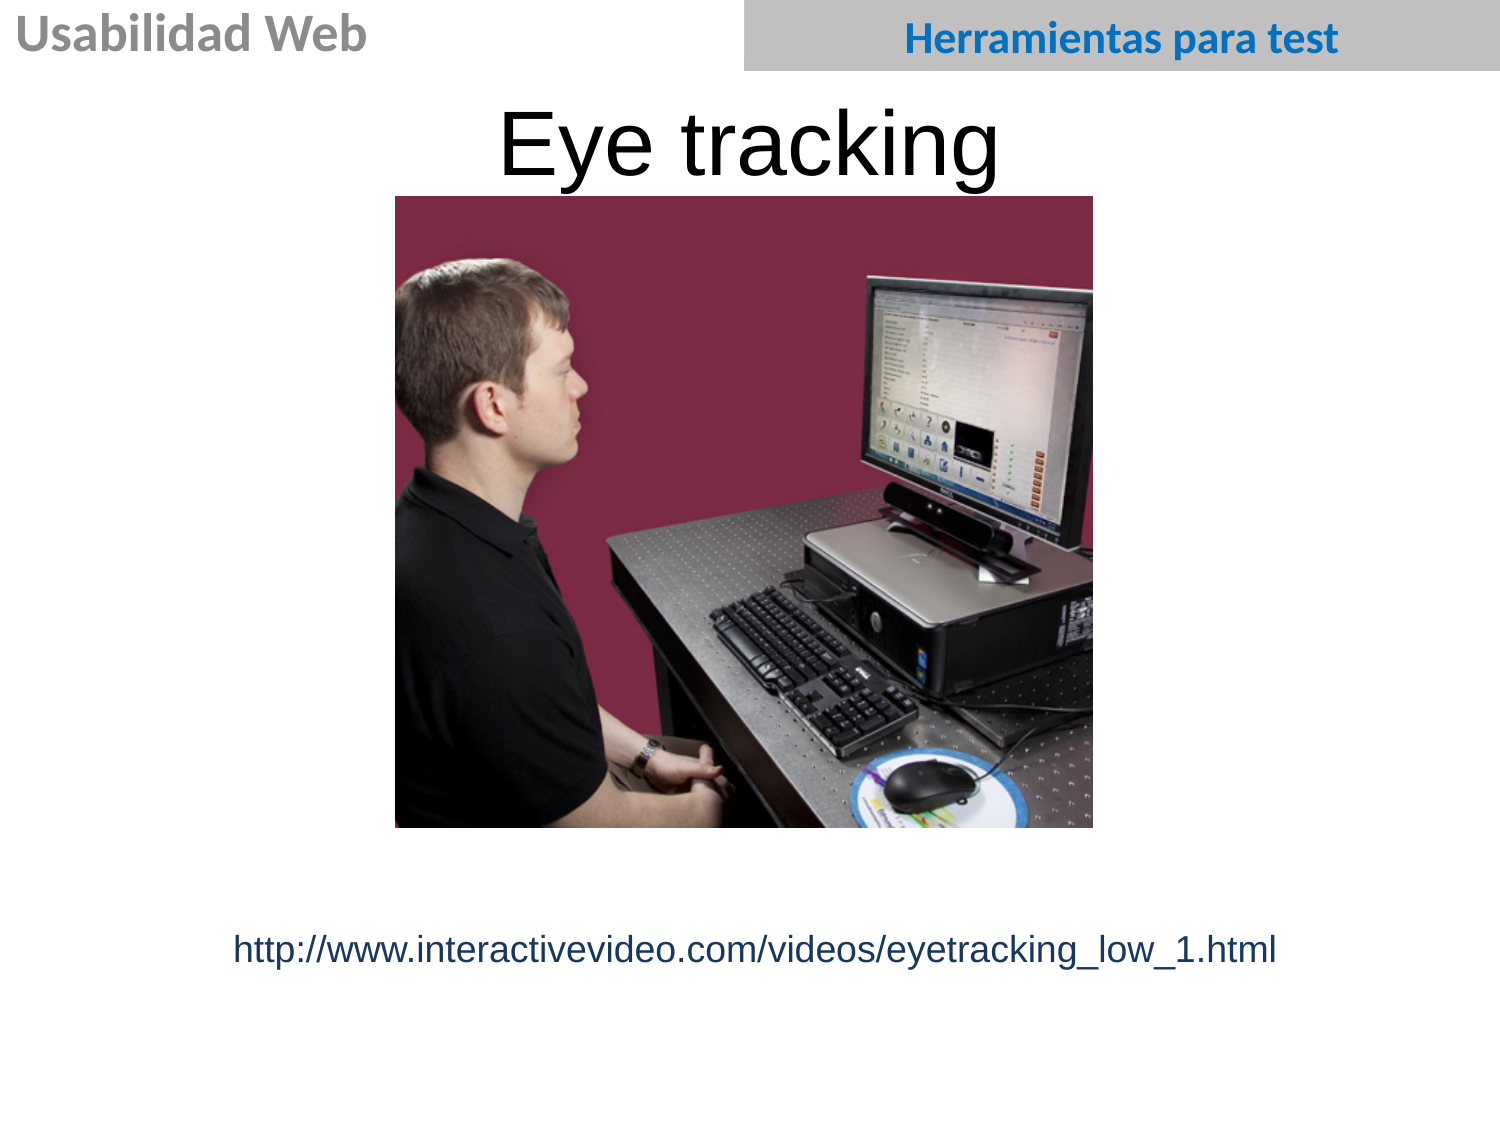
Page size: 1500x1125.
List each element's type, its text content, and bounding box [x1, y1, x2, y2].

text_box http://www.interactivevideo.com/videos/eyetracking_low_1.html [218, 916, 1376, 978]
title Herramientas para test [744, 0, 1500, 71]
text_box Eye tracking [75, 60, 1425, 233]
title Usabilidad Web [0, 0, 745, 60]
picture [395, 196, 1093, 828]
